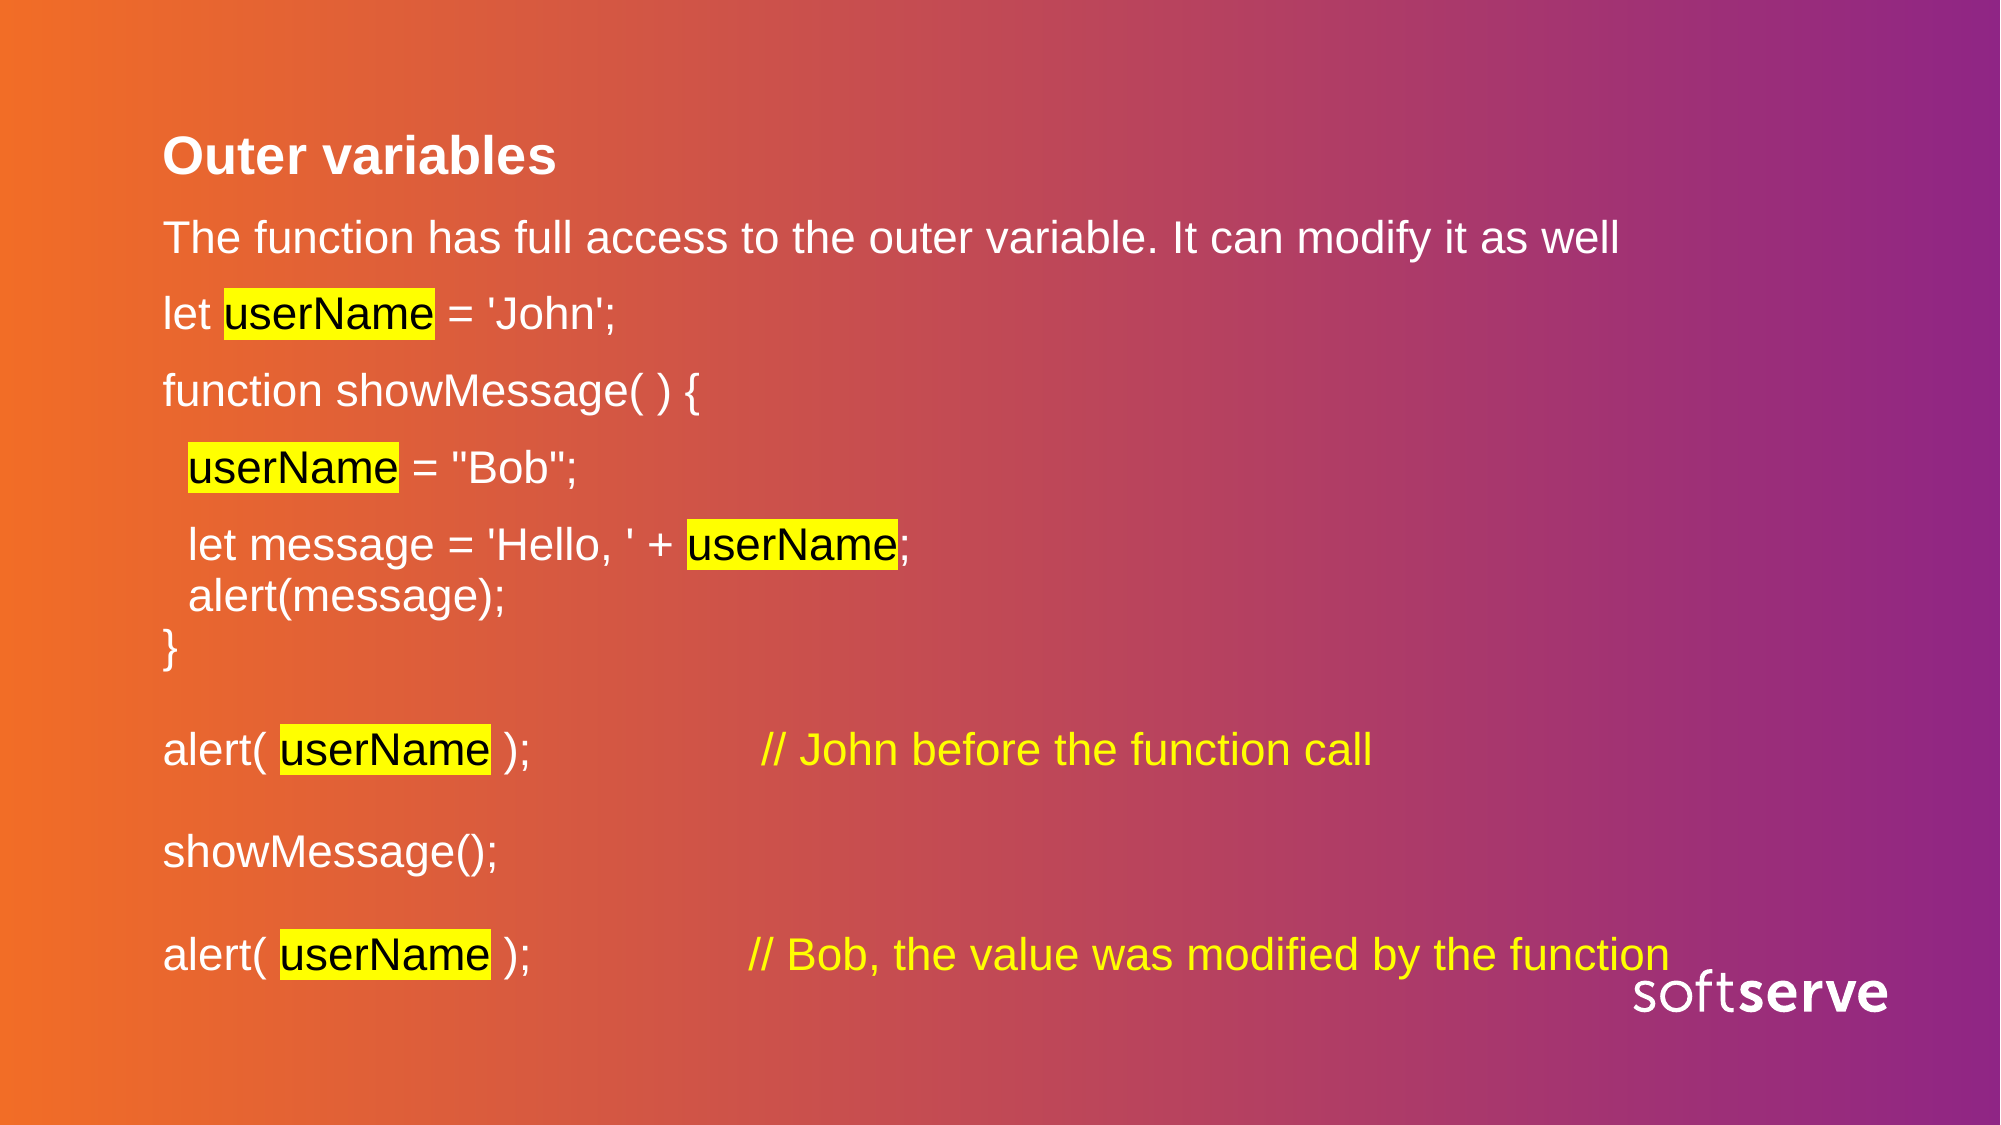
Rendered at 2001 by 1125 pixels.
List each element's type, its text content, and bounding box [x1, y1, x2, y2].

text_box Outer variables The function has full access to the outer variable. It can modify it as well let userName = 'John'; function showMessage( ) { userName = "Bob"; let message = 'Hello, ' + userName; alert(message); } alert( userName ); // John before the function call showMessage(); alert( userName ); // Bob, the value was modified by the function [147, 118, 1802, 1125]
